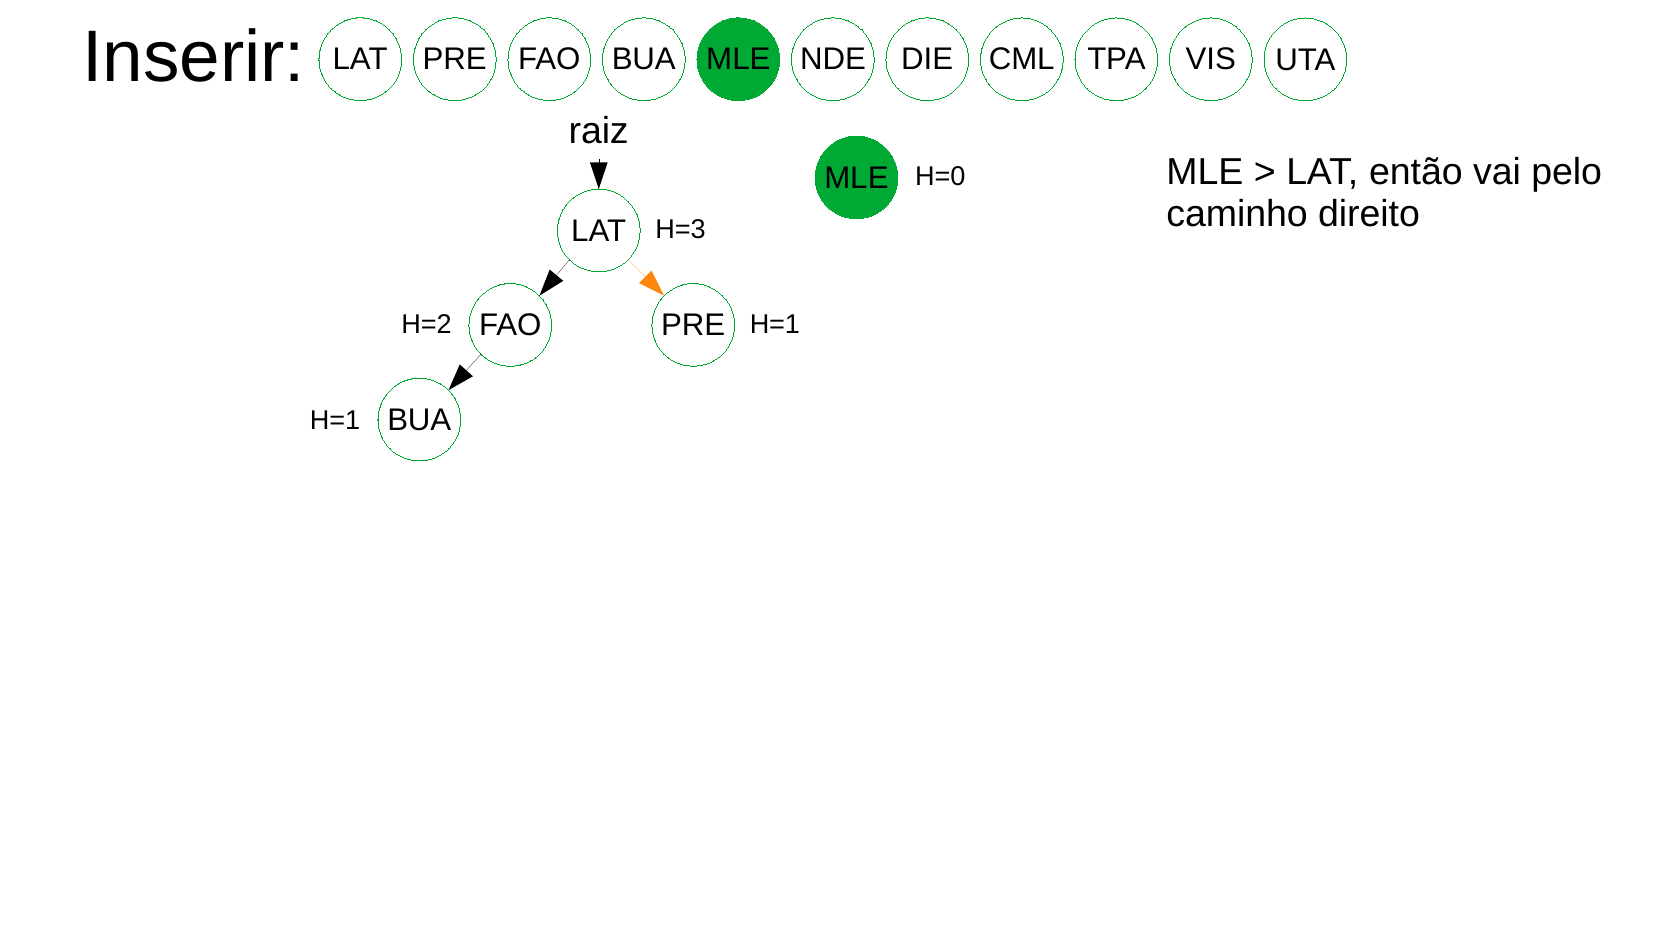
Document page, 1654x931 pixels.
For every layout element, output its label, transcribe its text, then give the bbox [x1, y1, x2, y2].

text_box MLE > LAT, então vai pelo caminho direito [1151, 142, 1617, 242]
text_box BUA [378, 378, 461, 461]
text_box CML [980, 17, 1064, 101]
text_box H=3 [640, 206, 721, 252]
text_box VIS [1169, 17, 1253, 101]
text_box DIE [885, 17, 969, 101]
text_box H=0 [900, 153, 981, 199]
text_box H=1 [735, 301, 816, 347]
text_box PRE [413, 17, 497, 101]
text_box UTA [1264, 17, 1347, 101]
text_box TPA [1074, 17, 1158, 101]
text_box H=1 [295, 397, 376, 443]
text_box LAT [557, 189, 640, 272]
text_box MLE [815, 136, 898, 219]
text_box NDE [791, 17, 875, 101]
text_box FAO [507, 17, 591, 101]
text_box BUA [602, 17, 686, 101]
text_box H=2 [386, 301, 467, 347]
text_box MLE [696, 17, 780, 101]
text_box PRE [651, 283, 735, 367]
text_box LAT [318, 17, 402, 101]
text_box raiz [553, 102, 644, 160]
text_box FAO [468, 283, 552, 367]
title Inserir: [82, 0, 319, 134]
